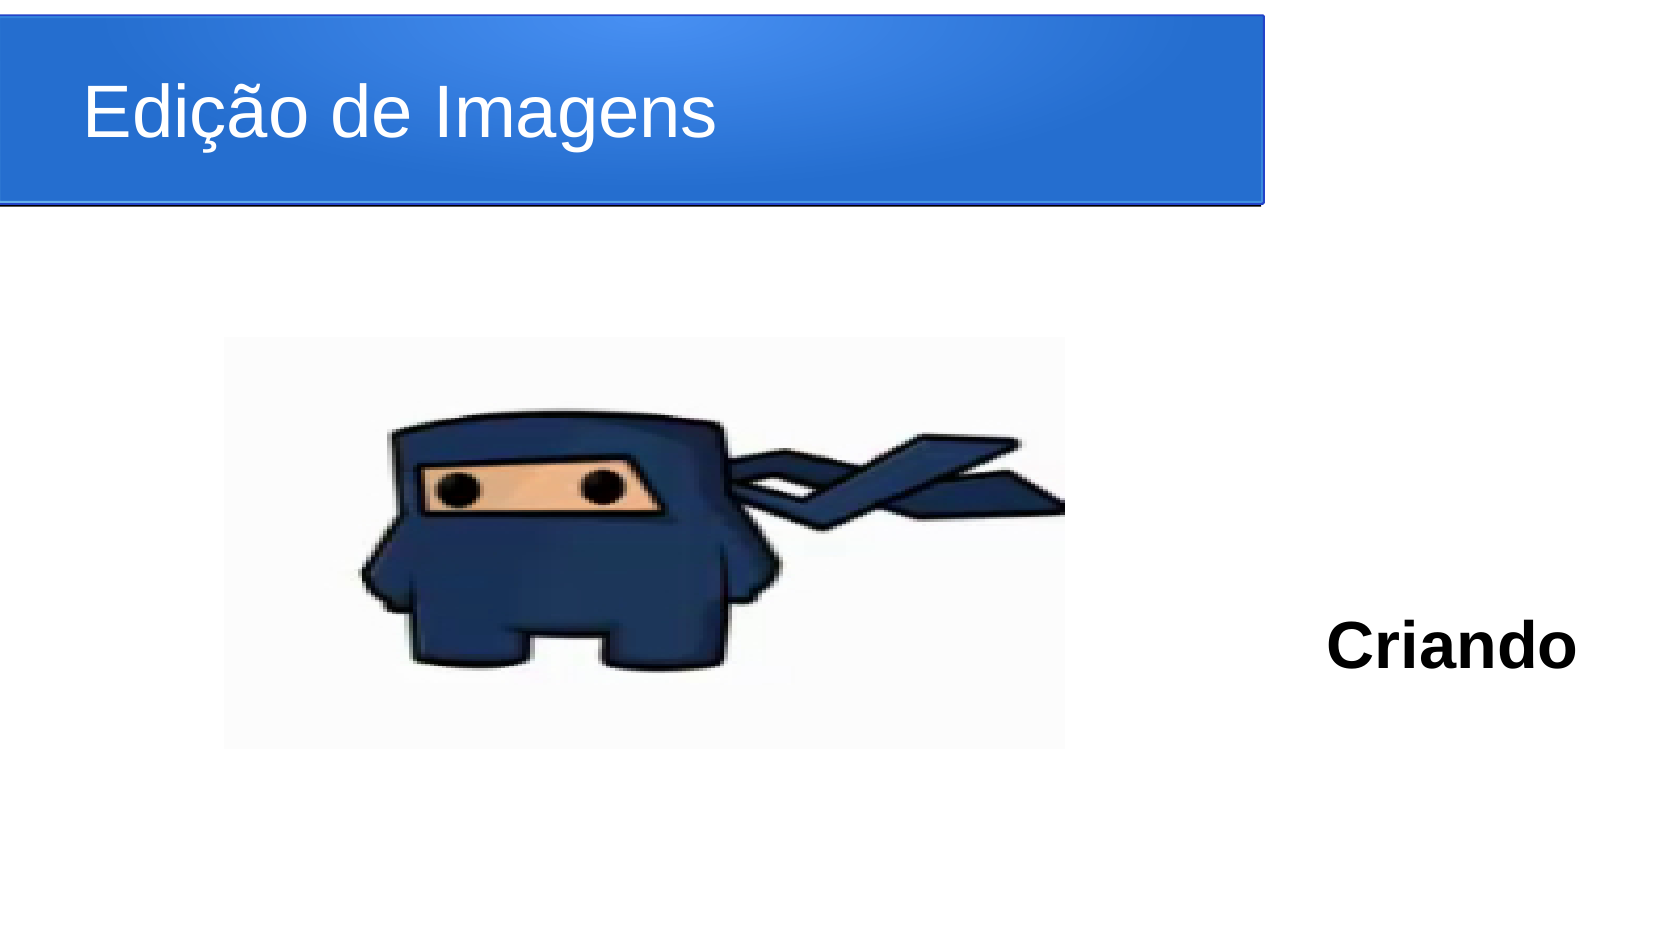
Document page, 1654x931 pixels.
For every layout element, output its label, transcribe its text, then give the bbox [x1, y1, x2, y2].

subtitle Criando [1251, 602, 1654, 689]
picture [224, 307, 1065, 780]
title Edição de Imagens [82, 35, 1235, 189]
